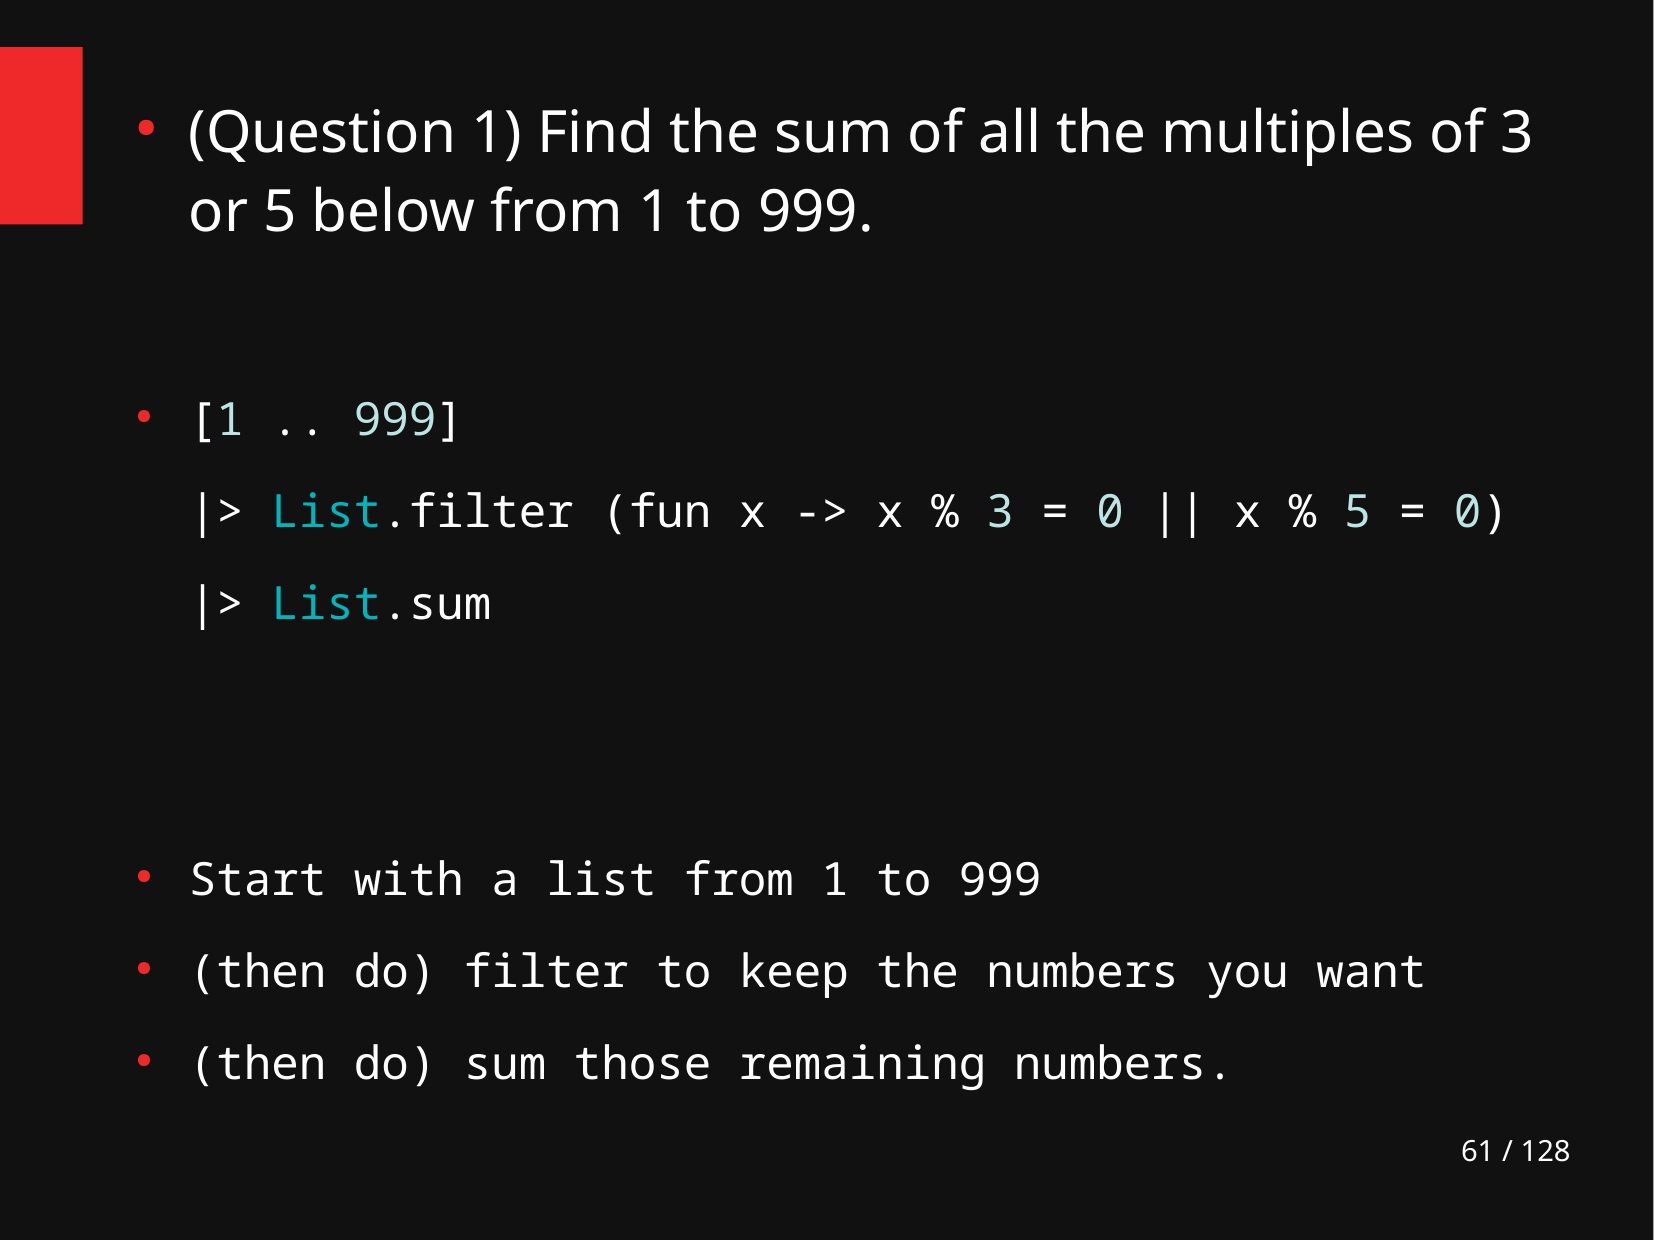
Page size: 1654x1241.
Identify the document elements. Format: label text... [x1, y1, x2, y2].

list (Question 1) Find the sum of all the multiples of 3 or 5 below from 1 to 999. [1 .. 999] |> List.filter (fun x -> x % 3 = 0 || x % 5 = 0) |> List.sum Start with a list from 1 to 999 (then do) filter to keep the numbers you want (then do) sum those remaining numbers. [118, 90, 1536, 1074]
